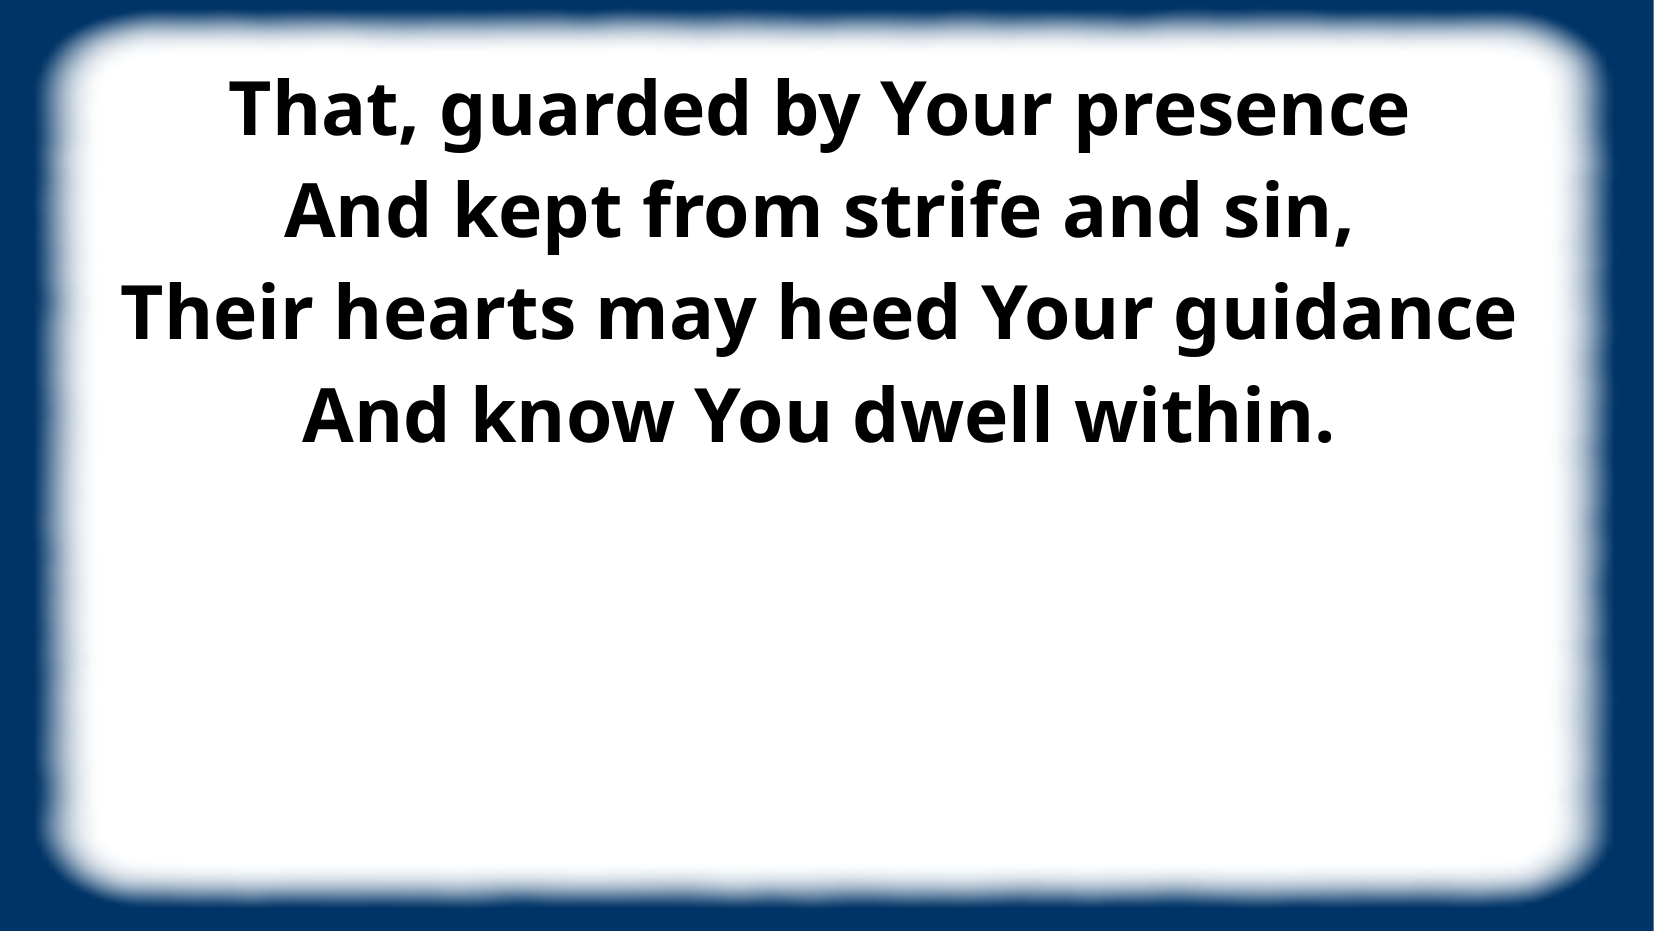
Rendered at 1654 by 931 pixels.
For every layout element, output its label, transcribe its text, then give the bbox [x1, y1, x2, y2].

picture [0, 0, 1654, 931]
text_box That, guarded by Your presence And kept from strife and sin, Their hearts may heed Your guidance And know You dwell within. [99, 47, 1540, 462]
